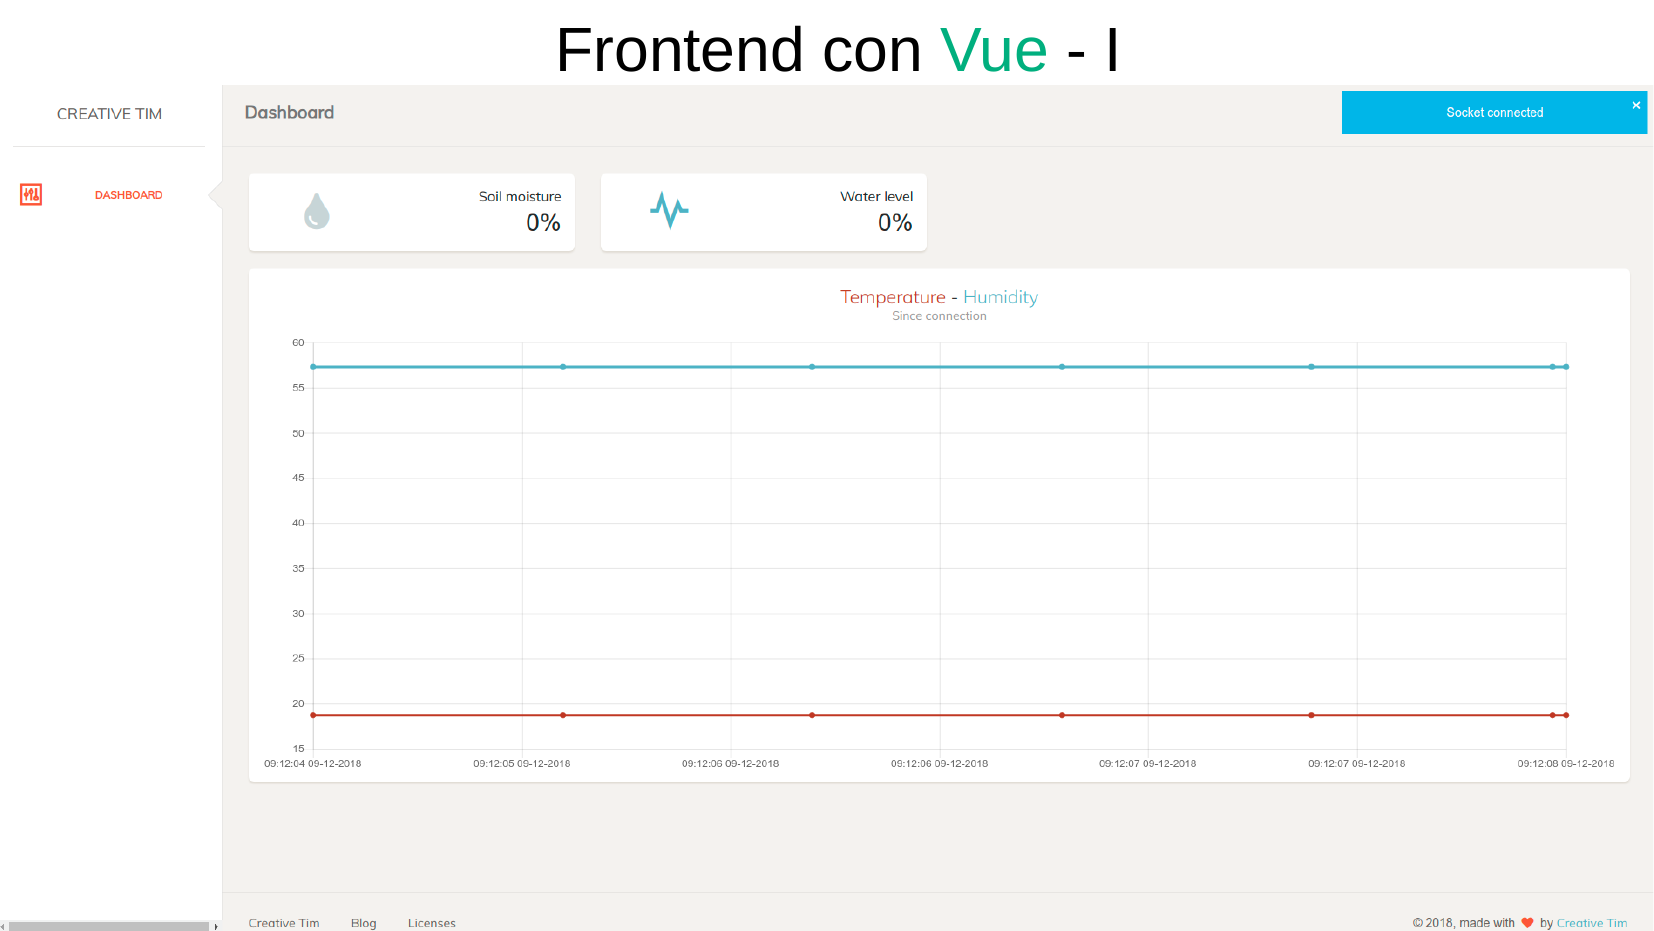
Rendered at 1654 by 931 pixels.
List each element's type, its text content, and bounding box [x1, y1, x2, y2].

title Frontend con Vue - I [94, 0, 1583, 128]
picture [0, 85, 1654, 931]
